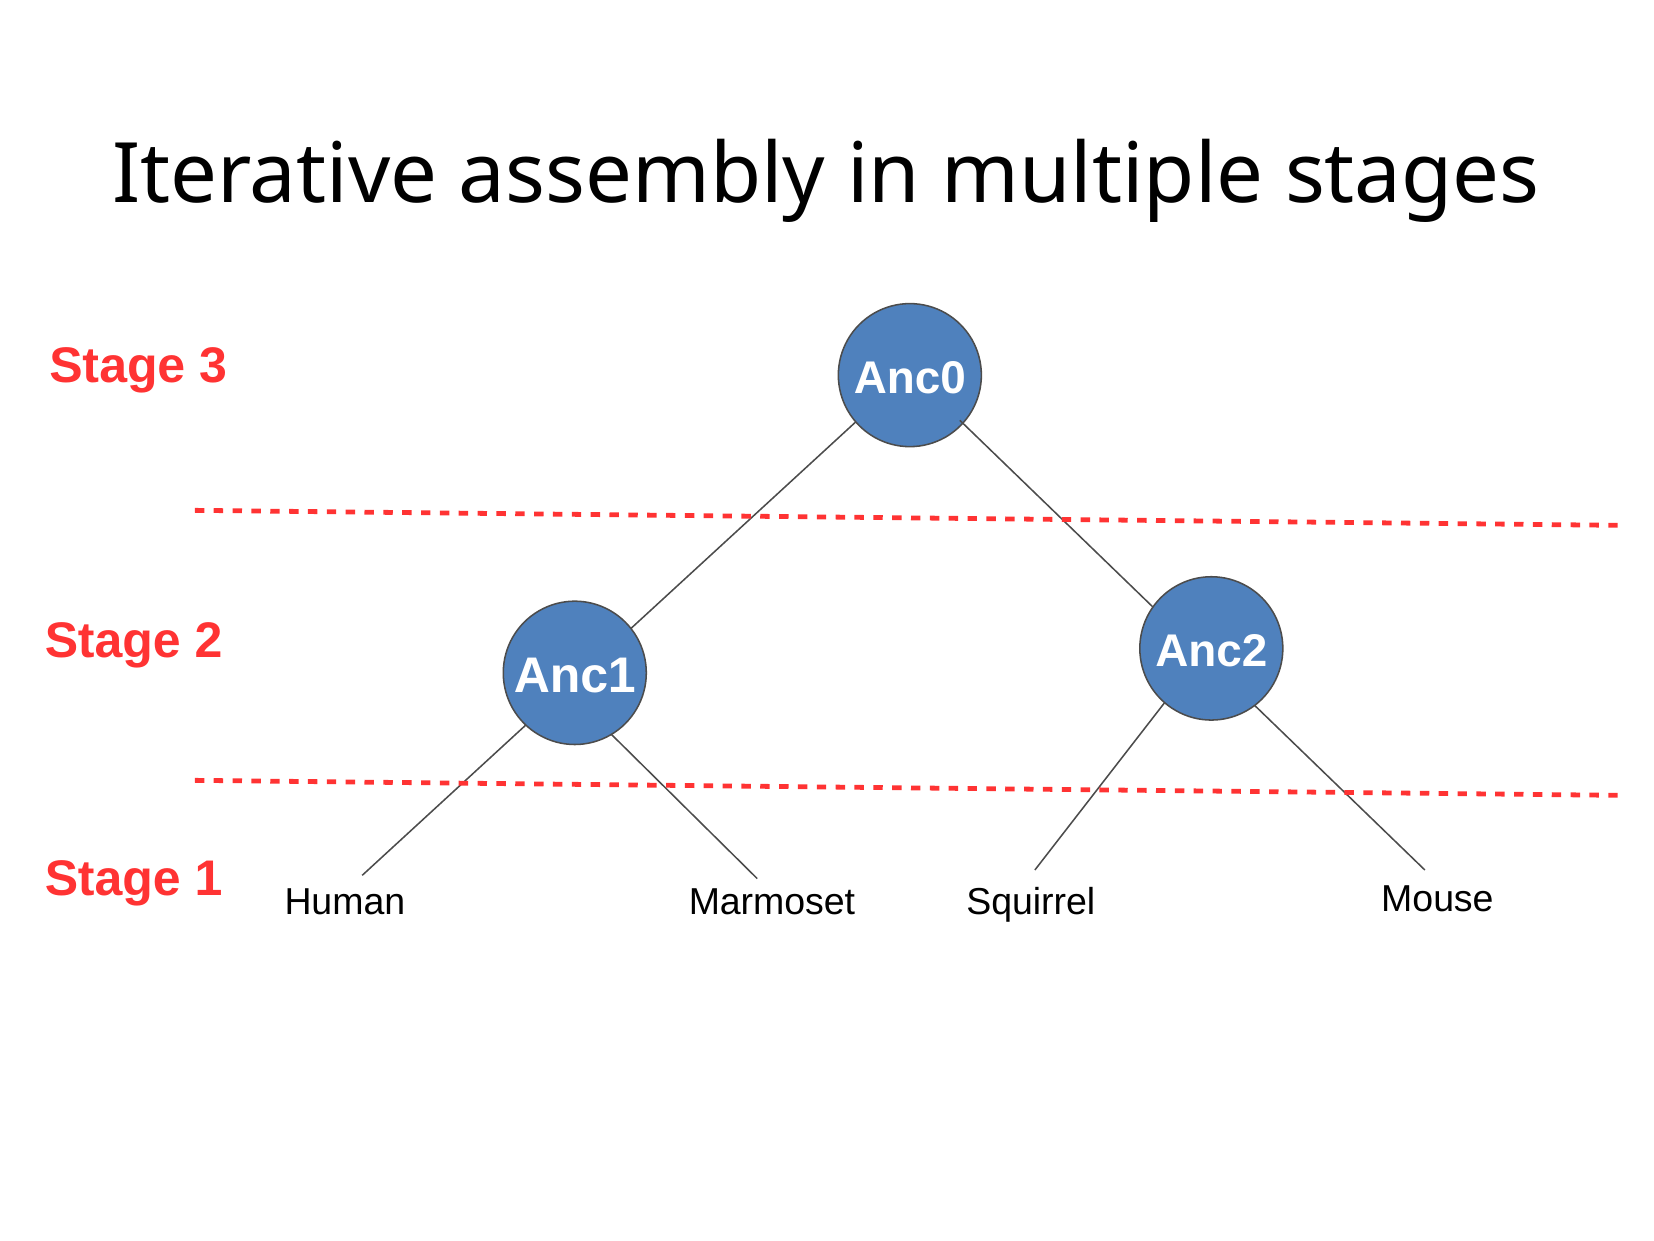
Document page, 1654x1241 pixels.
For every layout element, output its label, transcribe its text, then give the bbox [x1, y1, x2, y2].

text_box Anc0 [838, 303, 982, 447]
text_box Squirrel [951, 873, 1110, 931]
title Iterative assembly in multiple stages [82, 49, 1571, 257]
text_box Stage 1 [30, 843, 238, 914]
text_box Anc1 [503, 601, 647, 745]
text_box Human [269, 873, 420, 931]
text_box Anc2 [1139, 576, 1283, 721]
text_box Marmoset [673, 873, 870, 931]
text_box Stage 3 [34, 330, 242, 401]
text_box Stage 2 [30, 604, 238, 676]
text_box Mouse [1349, 870, 1509, 927]
